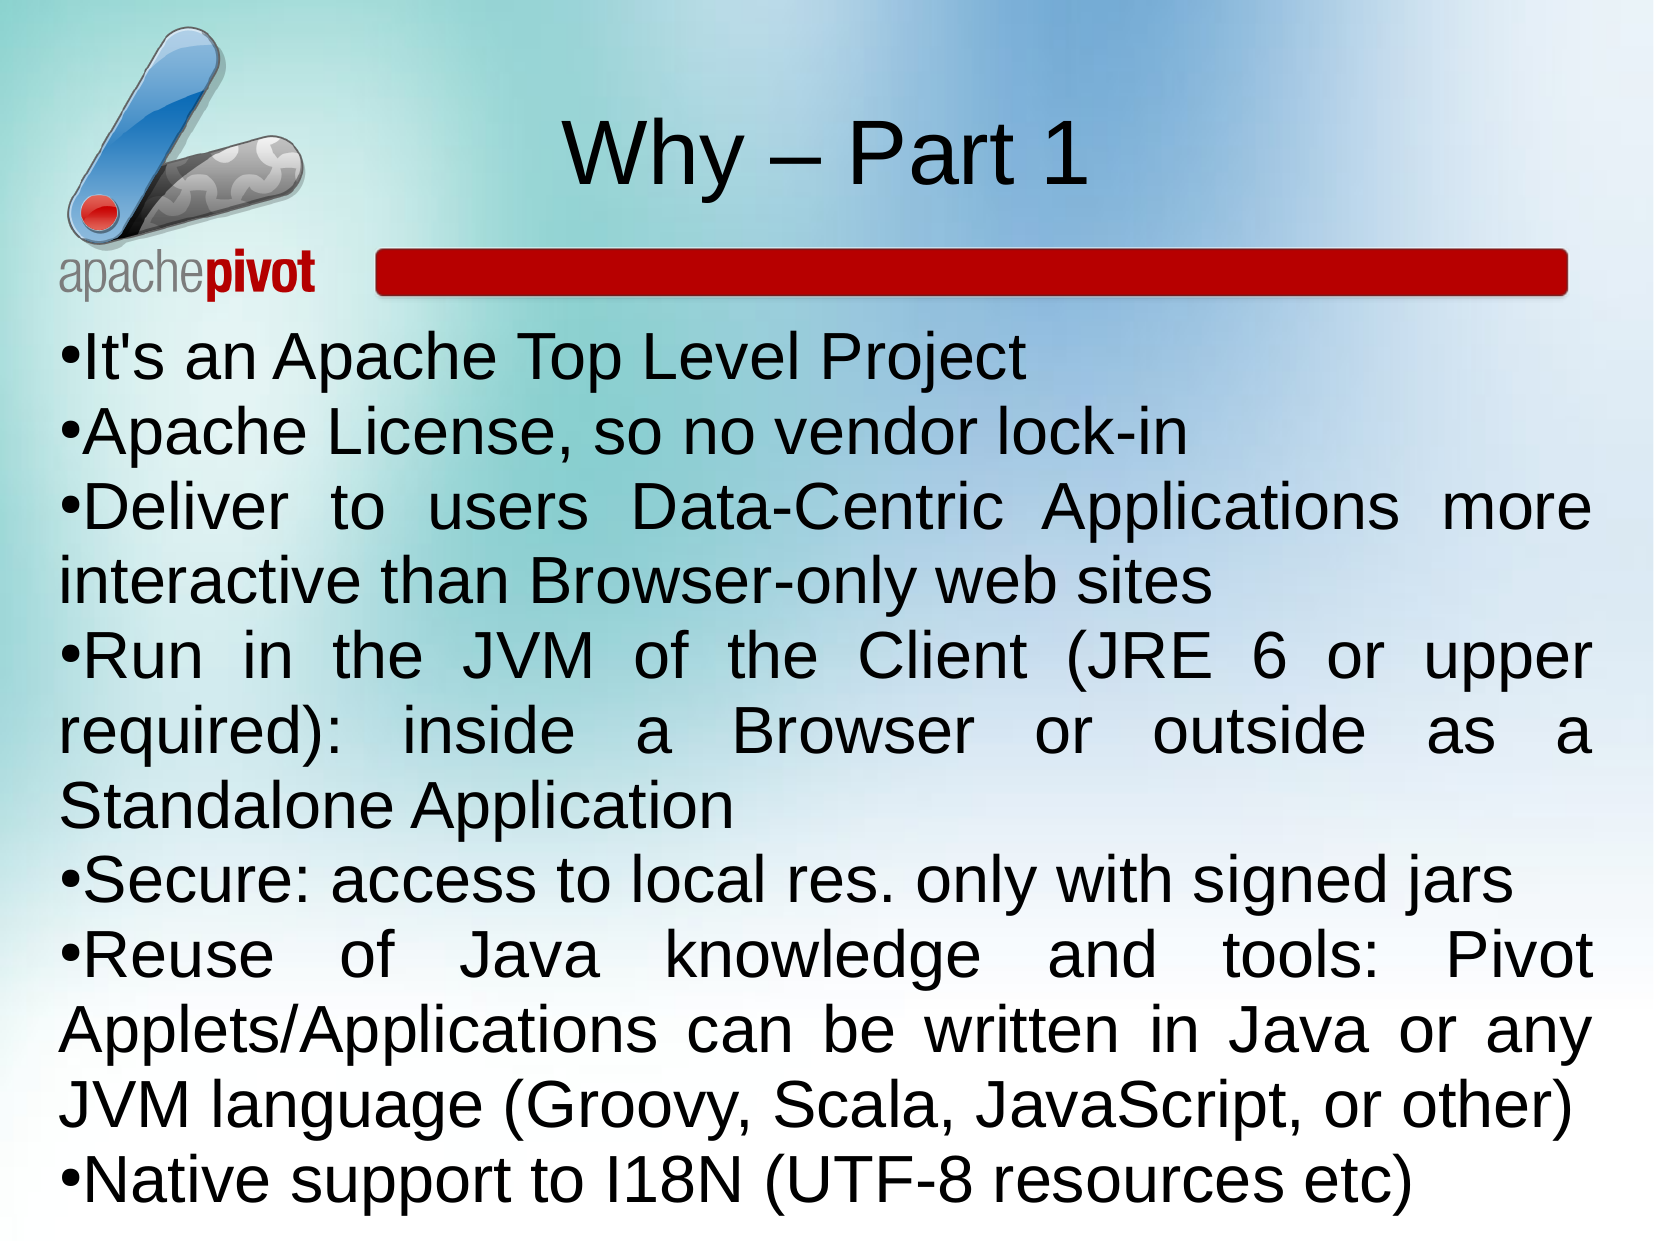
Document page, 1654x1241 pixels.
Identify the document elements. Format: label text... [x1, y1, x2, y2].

title Why – Part 1 [315, 49, 1571, 257]
picture [0, 0, 1654, 1241]
subtitle It's an Apache Top Level Project Apache License, so no vendor lock-in Deliver to users Data-Centric Applications more interactive than Browser-only web sites Run in the JVM of the Client (JRE 6 or upper required): inside a Browser or outside as a Standalone Application Secure: access to local res. only with signed jars Reuse of Java knowledge and tools: Pivot Applets/Applications can be written in Java or any JVM language (Groovy, Scala, JavaScript, or other) Native support to I18N (UTF-8 resources etc) [59, 319, 1595, 1217]
